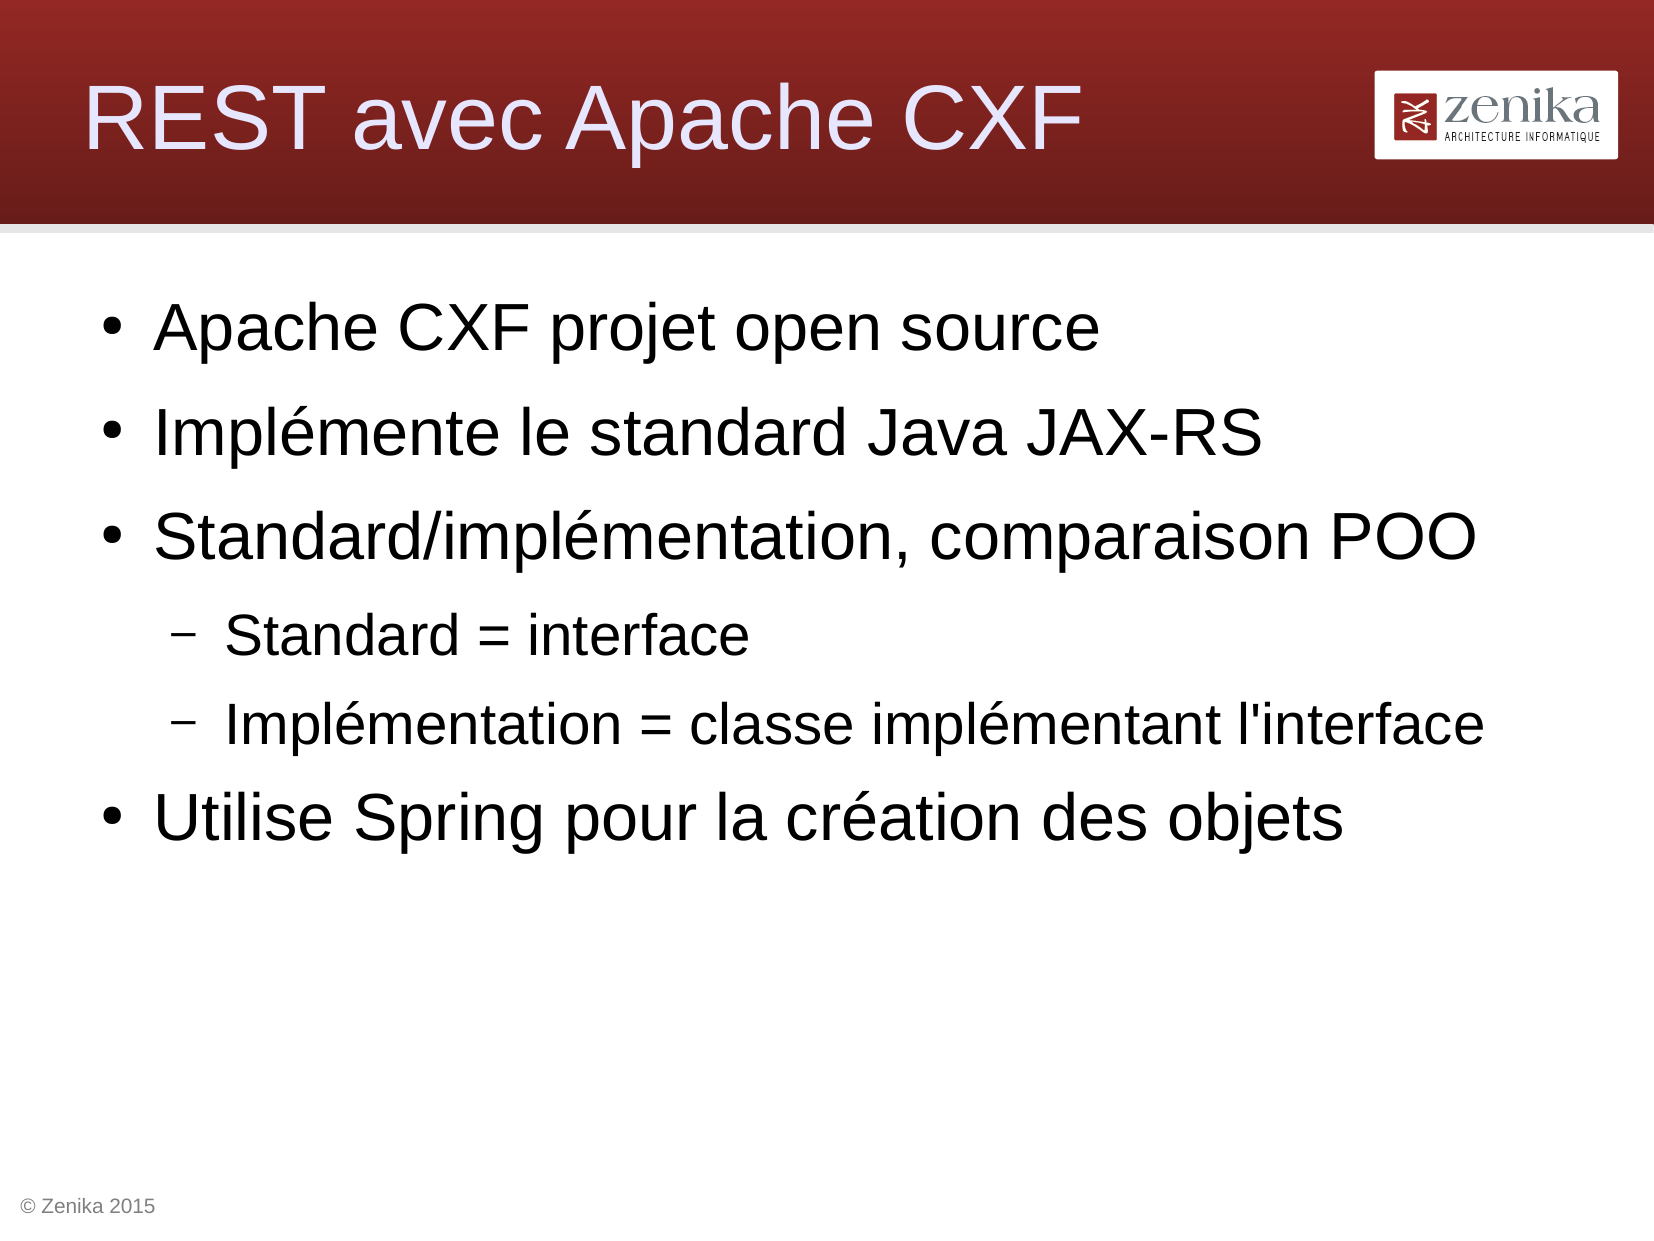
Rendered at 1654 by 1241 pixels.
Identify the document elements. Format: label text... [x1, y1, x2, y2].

list Apache CXF projet open source Implémente le standard Java JAX-RS Standard/implémentation, comparaison POO Standard = interface Implémentation = classe implémentant l'interface Utilise Spring pour la création des objets [82, 290, 1538, 1010]
picture [1571, 82, 1600, 149]
title REST avec Apache CXF [82, 13, 1571, 222]
